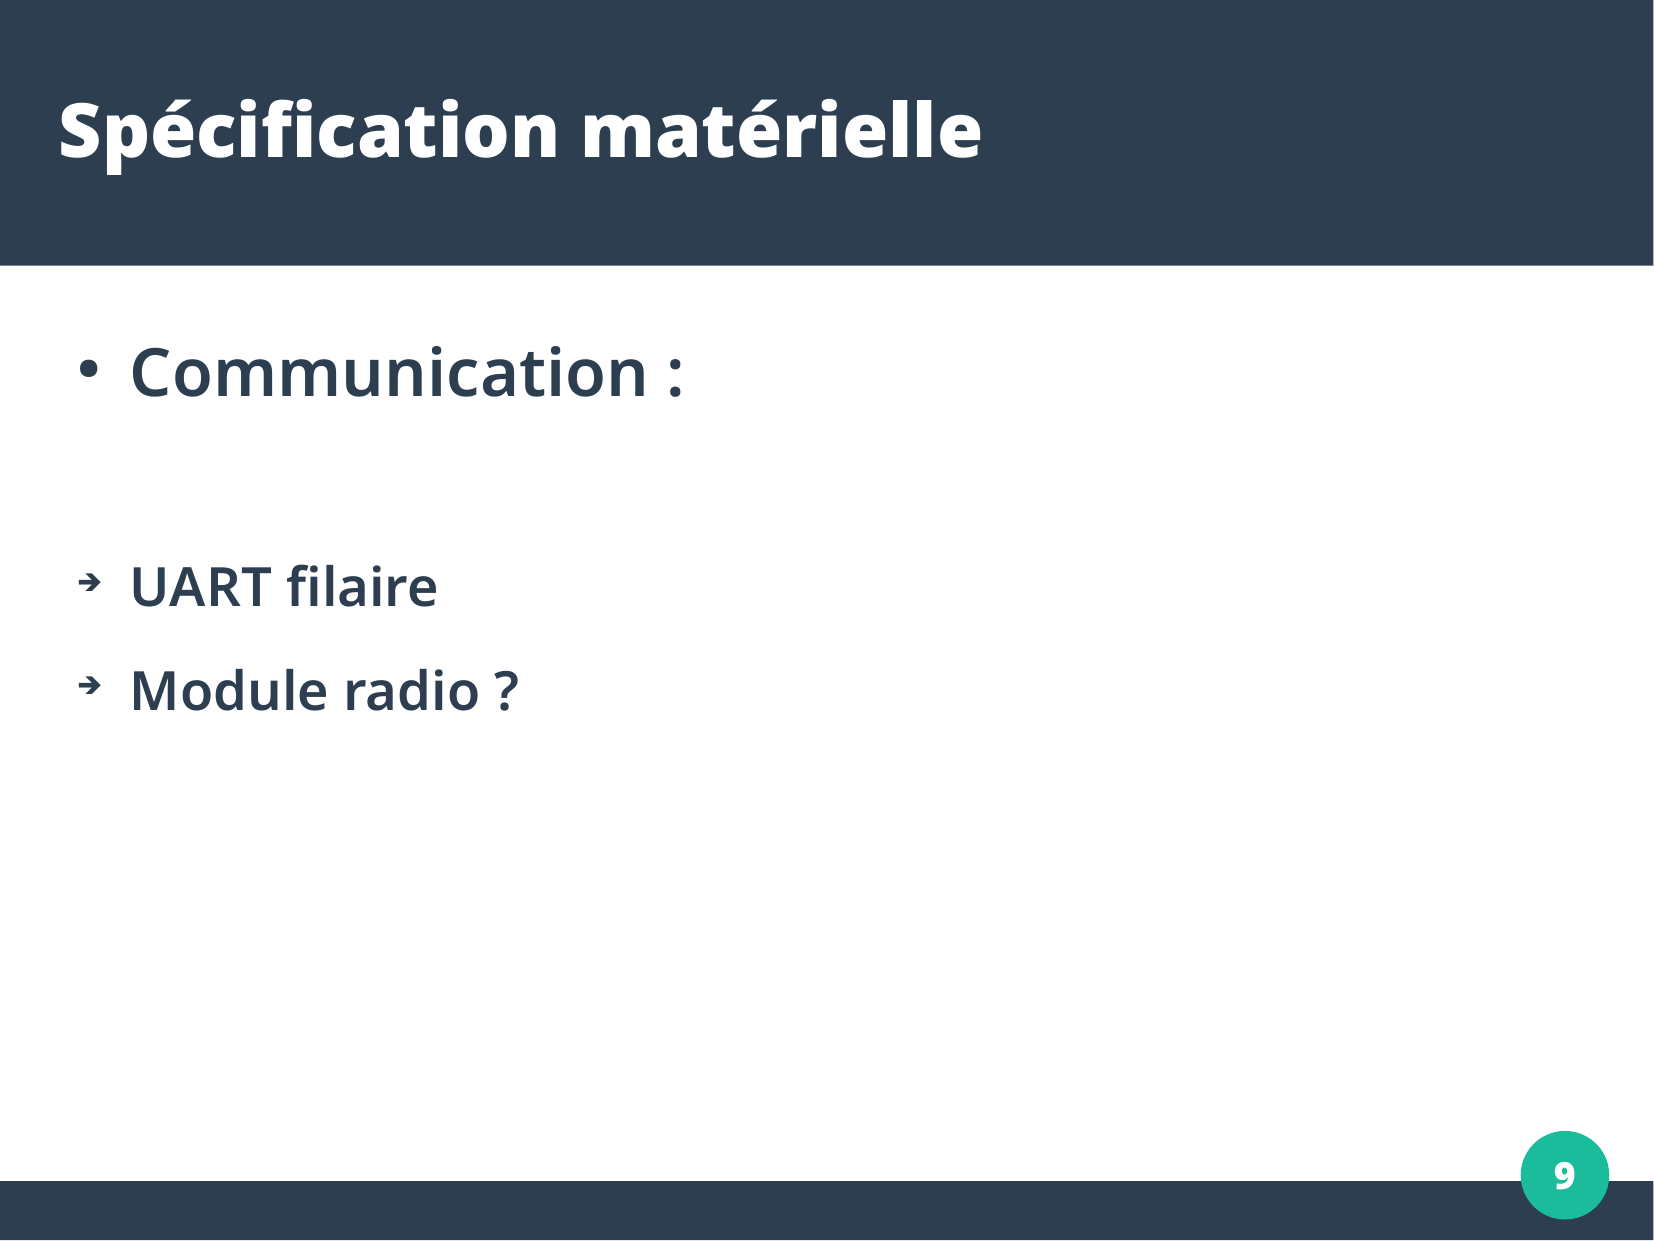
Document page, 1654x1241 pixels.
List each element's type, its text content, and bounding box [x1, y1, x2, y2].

list Communication : UART filaire Module radio ? [59, 324, 1595, 1152]
title Spécification matérielle [59, 49, 1595, 207]
